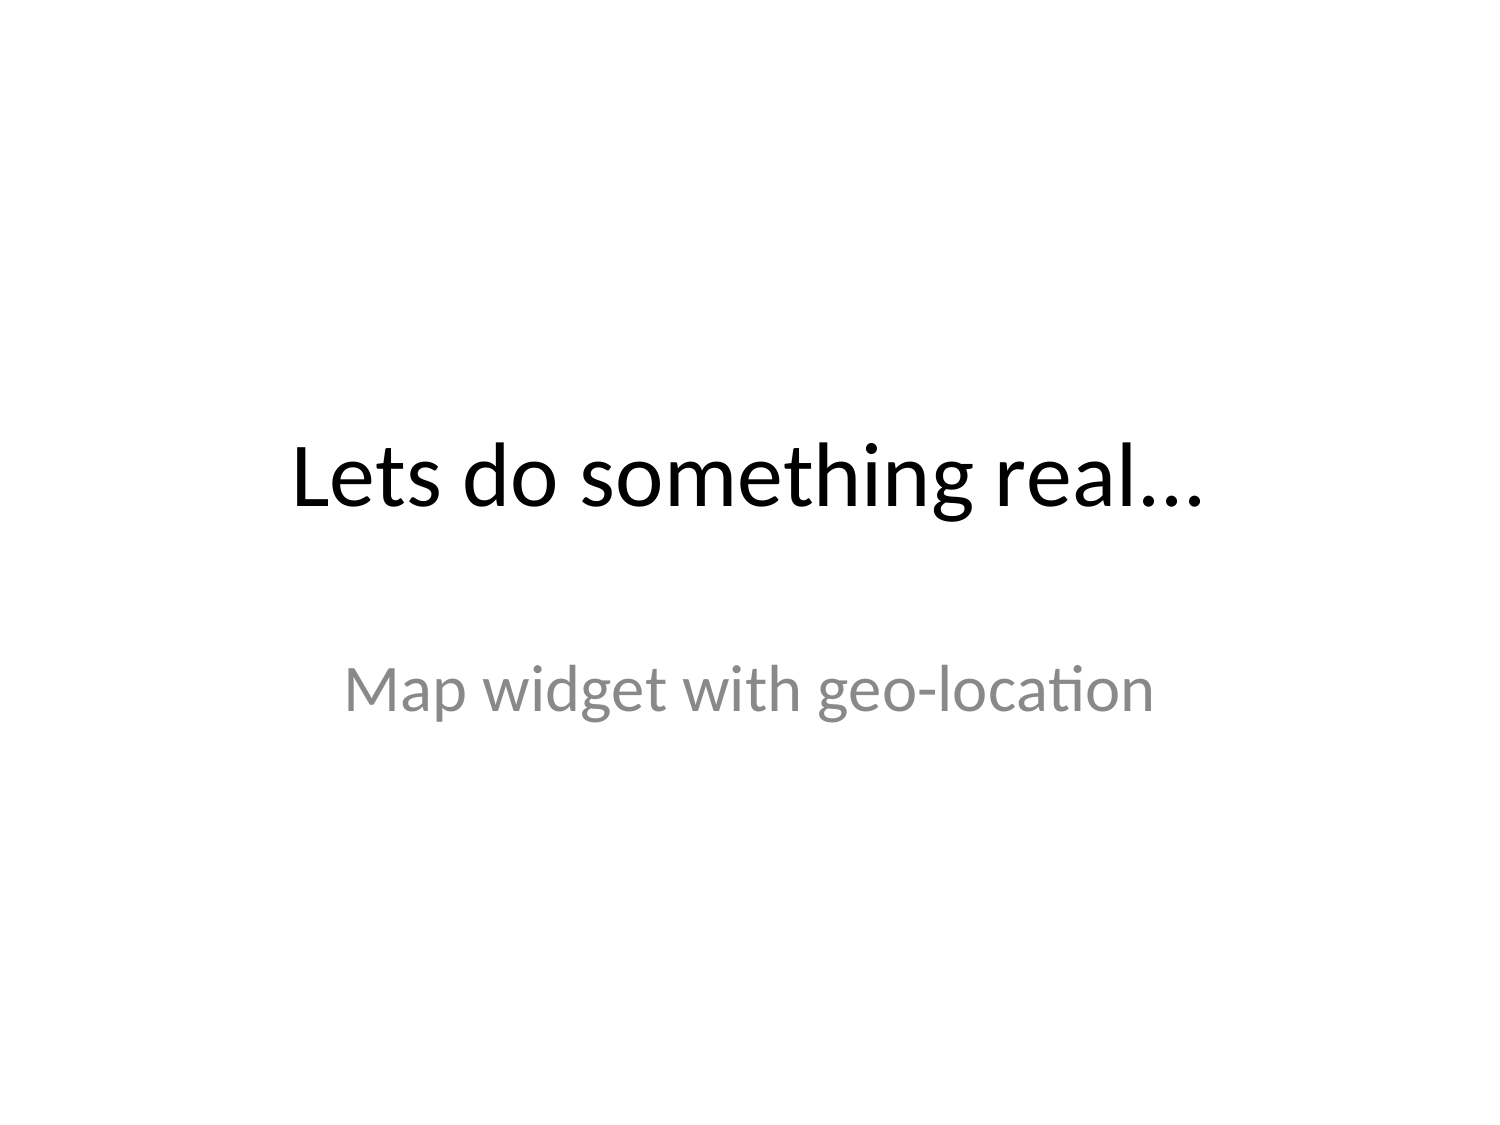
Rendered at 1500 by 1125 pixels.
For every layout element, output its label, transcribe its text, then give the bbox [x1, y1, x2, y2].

text_box Map widget with geo-location [225, 637, 1276, 926]
title Lets do something real... [112, 349, 1388, 591]
